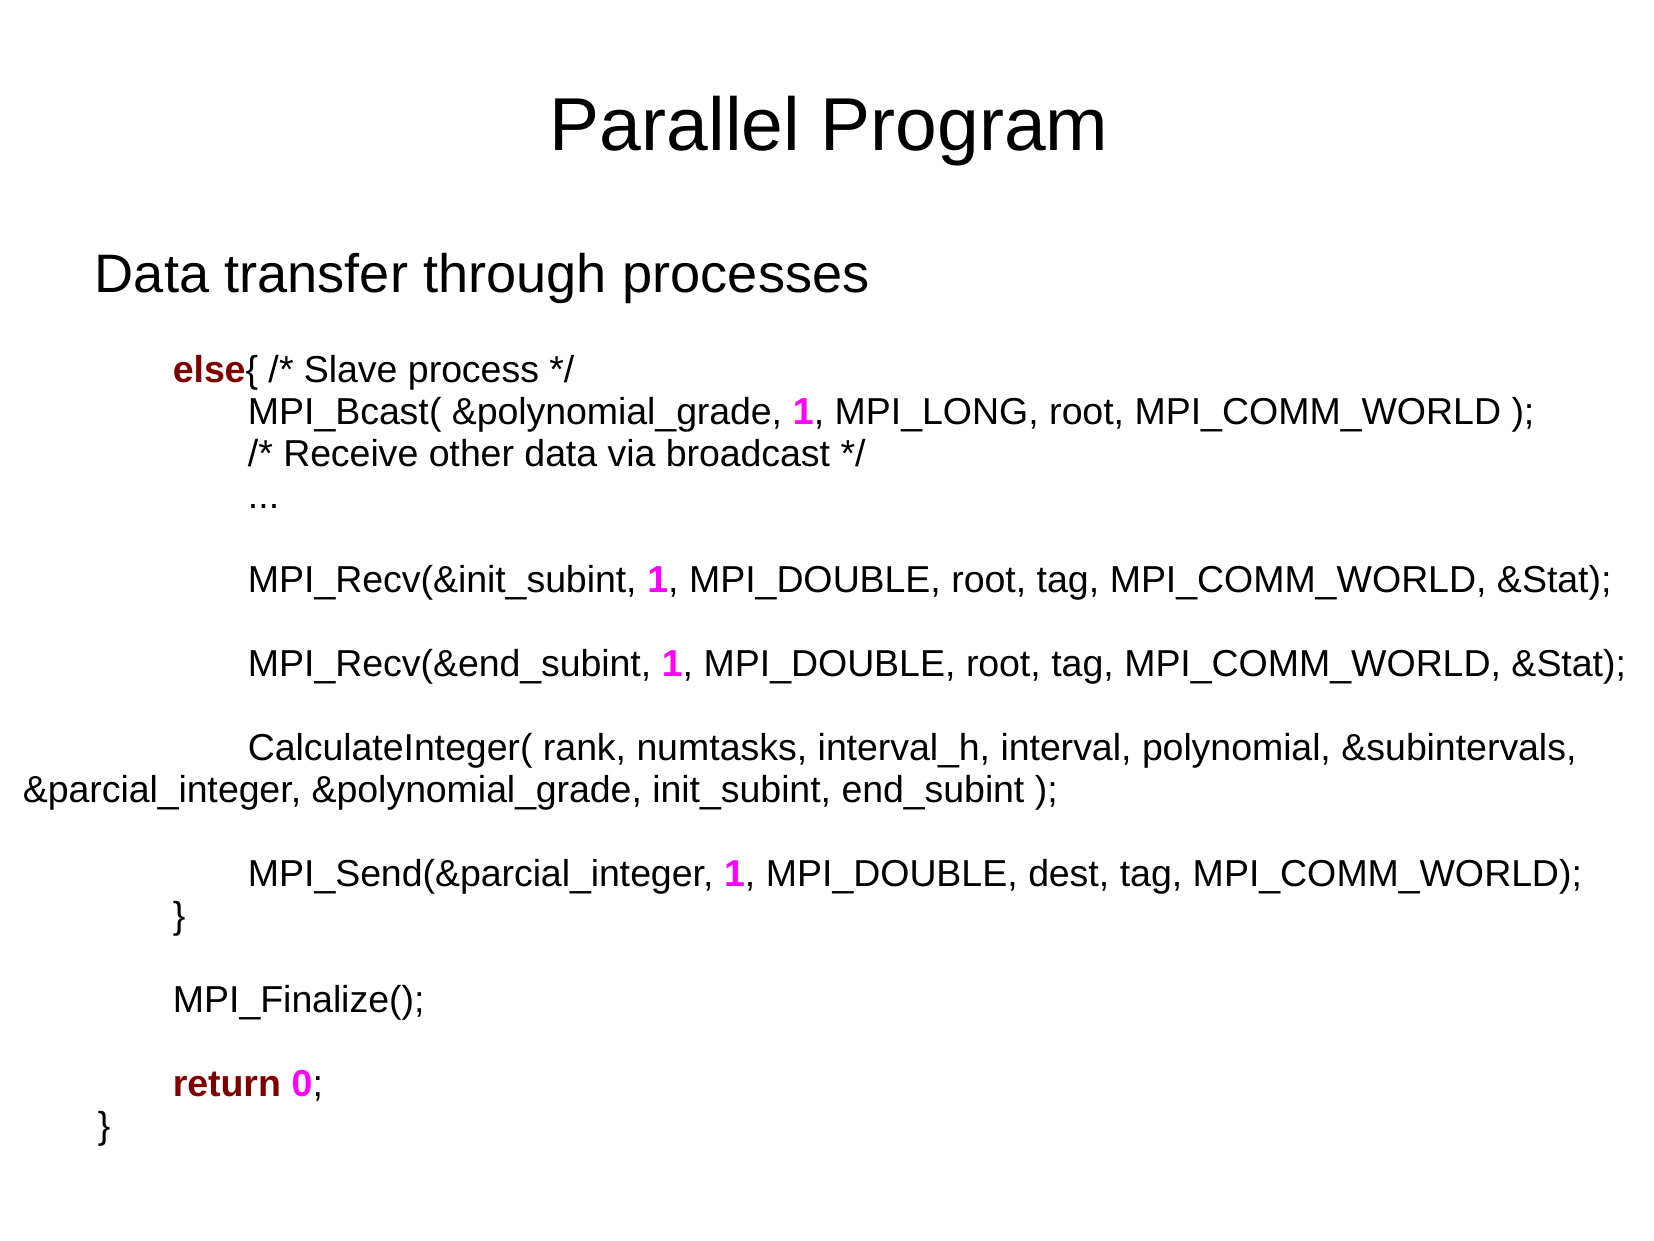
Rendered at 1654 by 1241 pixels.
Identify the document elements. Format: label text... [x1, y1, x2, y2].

text_box else{ /* Slave process */ MPI_Bcast( &polynomial_grade, 1, MPI_LONG, root, MPI_COMM_WORLD ); /* Receive other data via broadcast */ ... MPI_Recv(&init_subint, 1, MPI_DOUBLE, root, tag, MPI_COMM_WORLD, &Stat); MPI_Recv(&end_subint, 1, MPI_DOUBLE, root, tag, MPI_COMM_WORLD, &Stat); CalculateInteger( rank, numtasks, interval_h, interval, polynomial, &subintervals, &parcial_integer, &polynomial_grade, init_subint, end_subint ); MPI_Send(&parcial_integer, 1, MPI_DOUBLE, dest, tag, MPI_COMM_WORLD); } MPI_Finalize(); return 0; } [8, 340, 1654, 1241]
text_box Parallel Program [4, 75, 1654, 174]
text_box Data transfer through processes [4, 216, 1654, 316]
